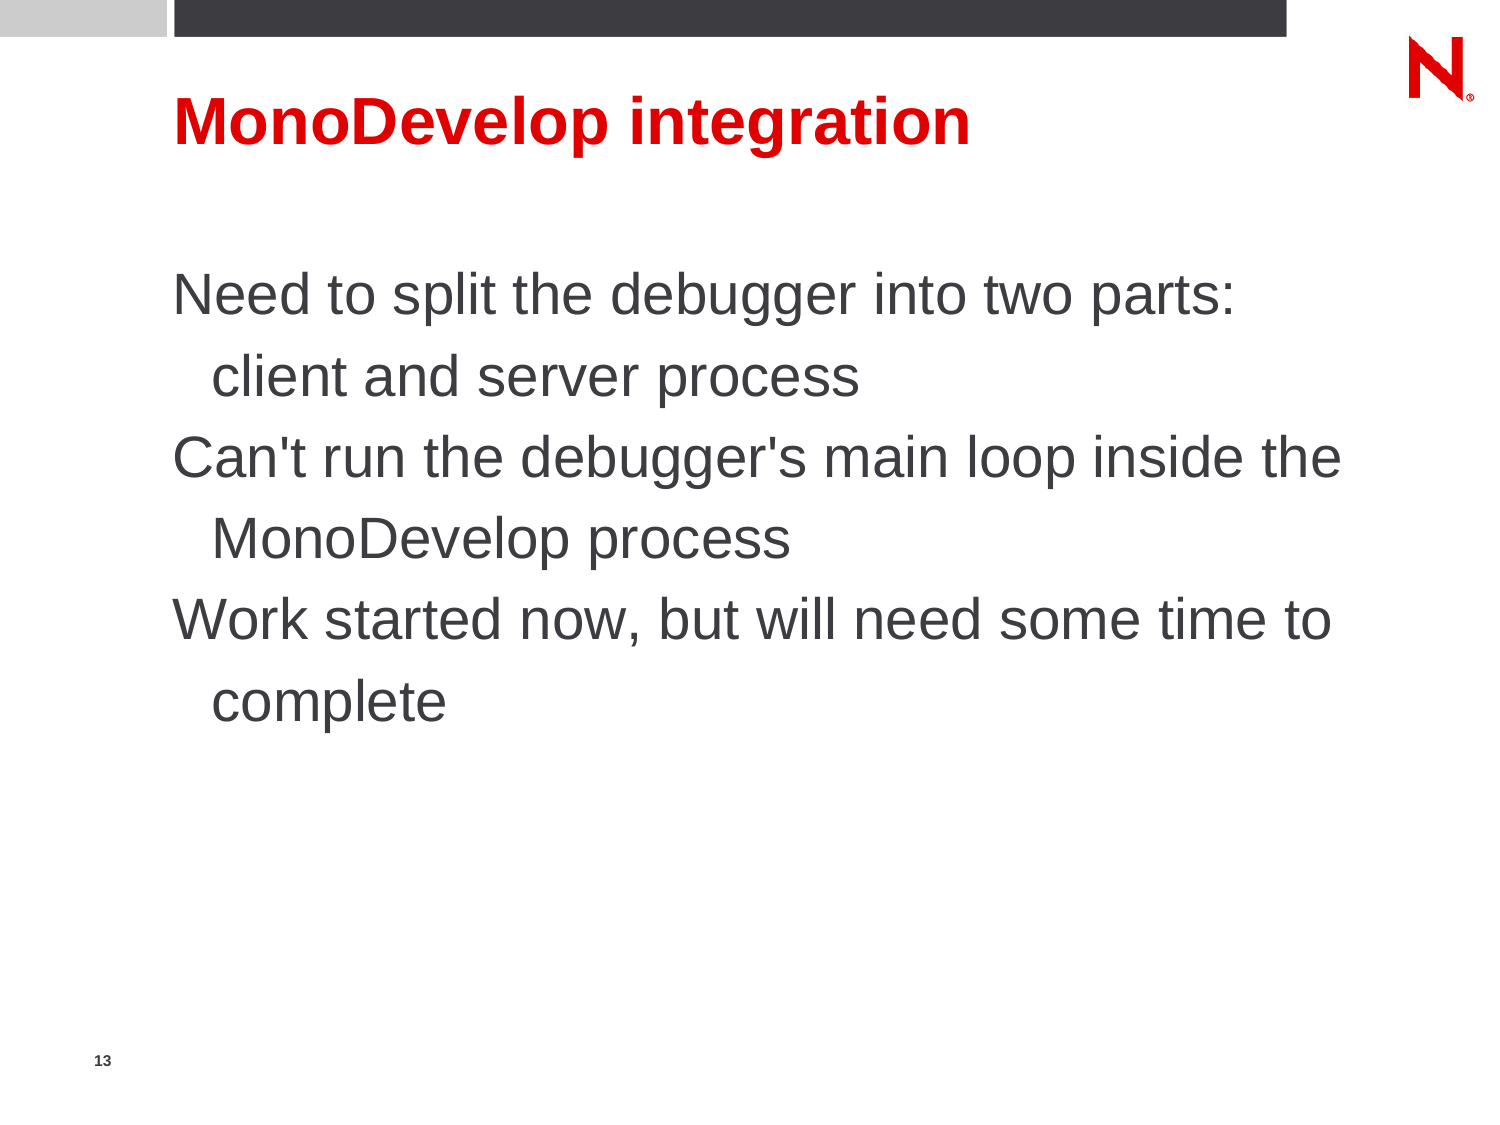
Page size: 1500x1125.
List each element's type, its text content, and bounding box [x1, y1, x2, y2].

list Need to split the debugger into two parts: client and server process Can't run the debugger's main loop inside the MonoDevelop process Work started now, but will need some time to complete [172, 246, 1413, 977]
picture [1404, 32, 1477, 105]
title MonoDevelop integration [173, 41, 1395, 205]
